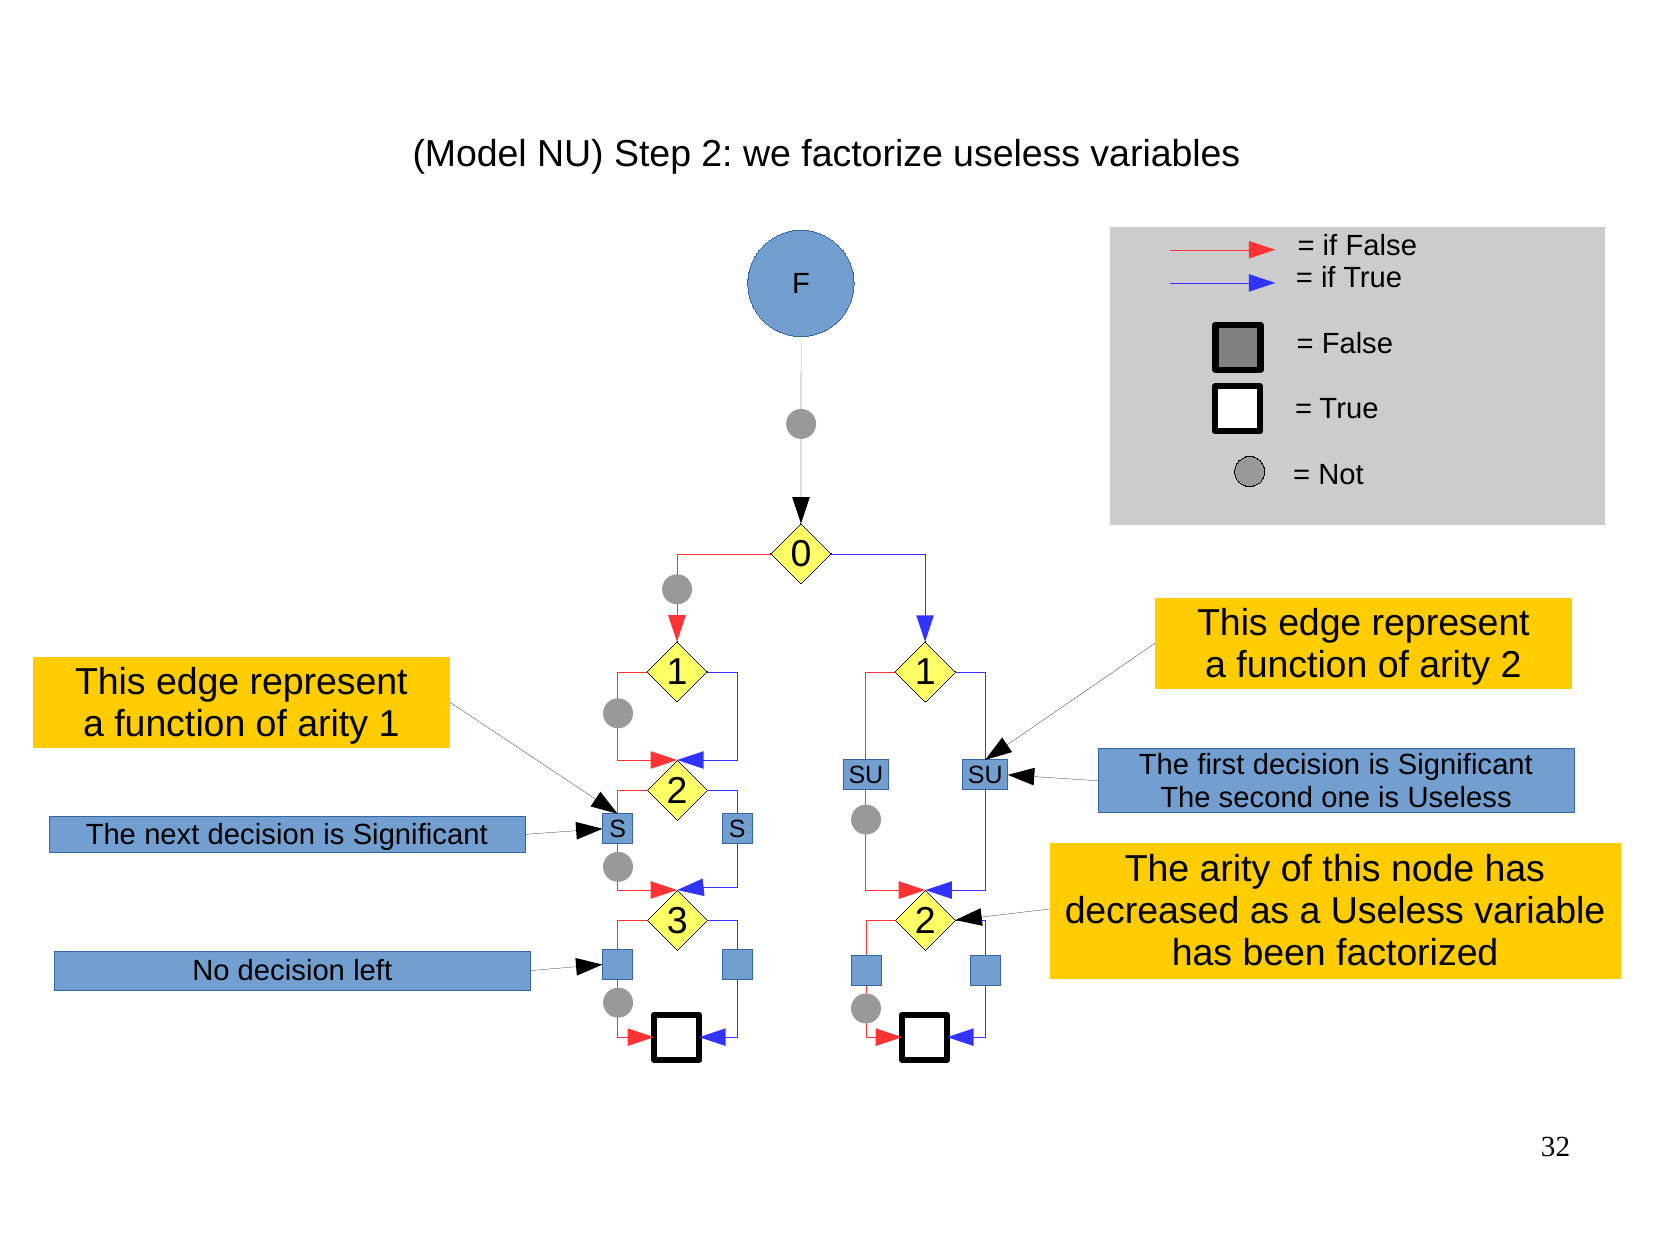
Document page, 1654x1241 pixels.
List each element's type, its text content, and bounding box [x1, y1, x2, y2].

title (Model NU) Step 2: we factorize useless variables [82, 49, 1571, 257]
text_box [1215, 324, 1261, 370]
text_box [786, 408, 817, 439]
text_box S [602, 813, 633, 844]
text_box [970, 955, 1001, 986]
text_box 2 [647, 760, 708, 821]
text_box [654, 1014, 700, 1060]
text_box [722, 949, 753, 980]
text_box [662, 574, 693, 605]
text_box [850, 993, 882, 1024]
text_box The first decision is Significant The second one is Useless [1098, 748, 1575, 813]
text_box SU [962, 759, 1008, 790]
text_box [851, 955, 882, 986]
text_box [603, 851, 634, 882]
text_box 1 [895, 641, 956, 702]
text_box [851, 804, 882, 835]
text_box [603, 698, 634, 729]
text_box [1215, 386, 1261, 432]
text_box This edge represent a function of arity 2 [1155, 598, 1572, 689]
text_box [603, 987, 634, 1018]
text_box The arity of this node has decreased as a Useless variable has been factorized [1050, 843, 1621, 979]
text_box This edge represent a function of arity 1 [33, 657, 450, 748]
text_box SU [843, 759, 889, 790]
text_box [602, 949, 633, 980]
text_box The next decision is Significant [49, 816, 526, 853]
text_box No decision left [54, 951, 531, 991]
text_box 1 [647, 641, 708, 702]
text_box [1234, 456, 1265, 487]
text_box F [747, 257, 855, 337]
text_box 0 [770, 523, 832, 584]
text_box [902, 1014, 948, 1060]
text_box 3 [647, 891, 708, 951]
text_box S [722, 813, 753, 844]
text_box = if False = if True = False = True = Not [1109, 227, 1605, 525]
